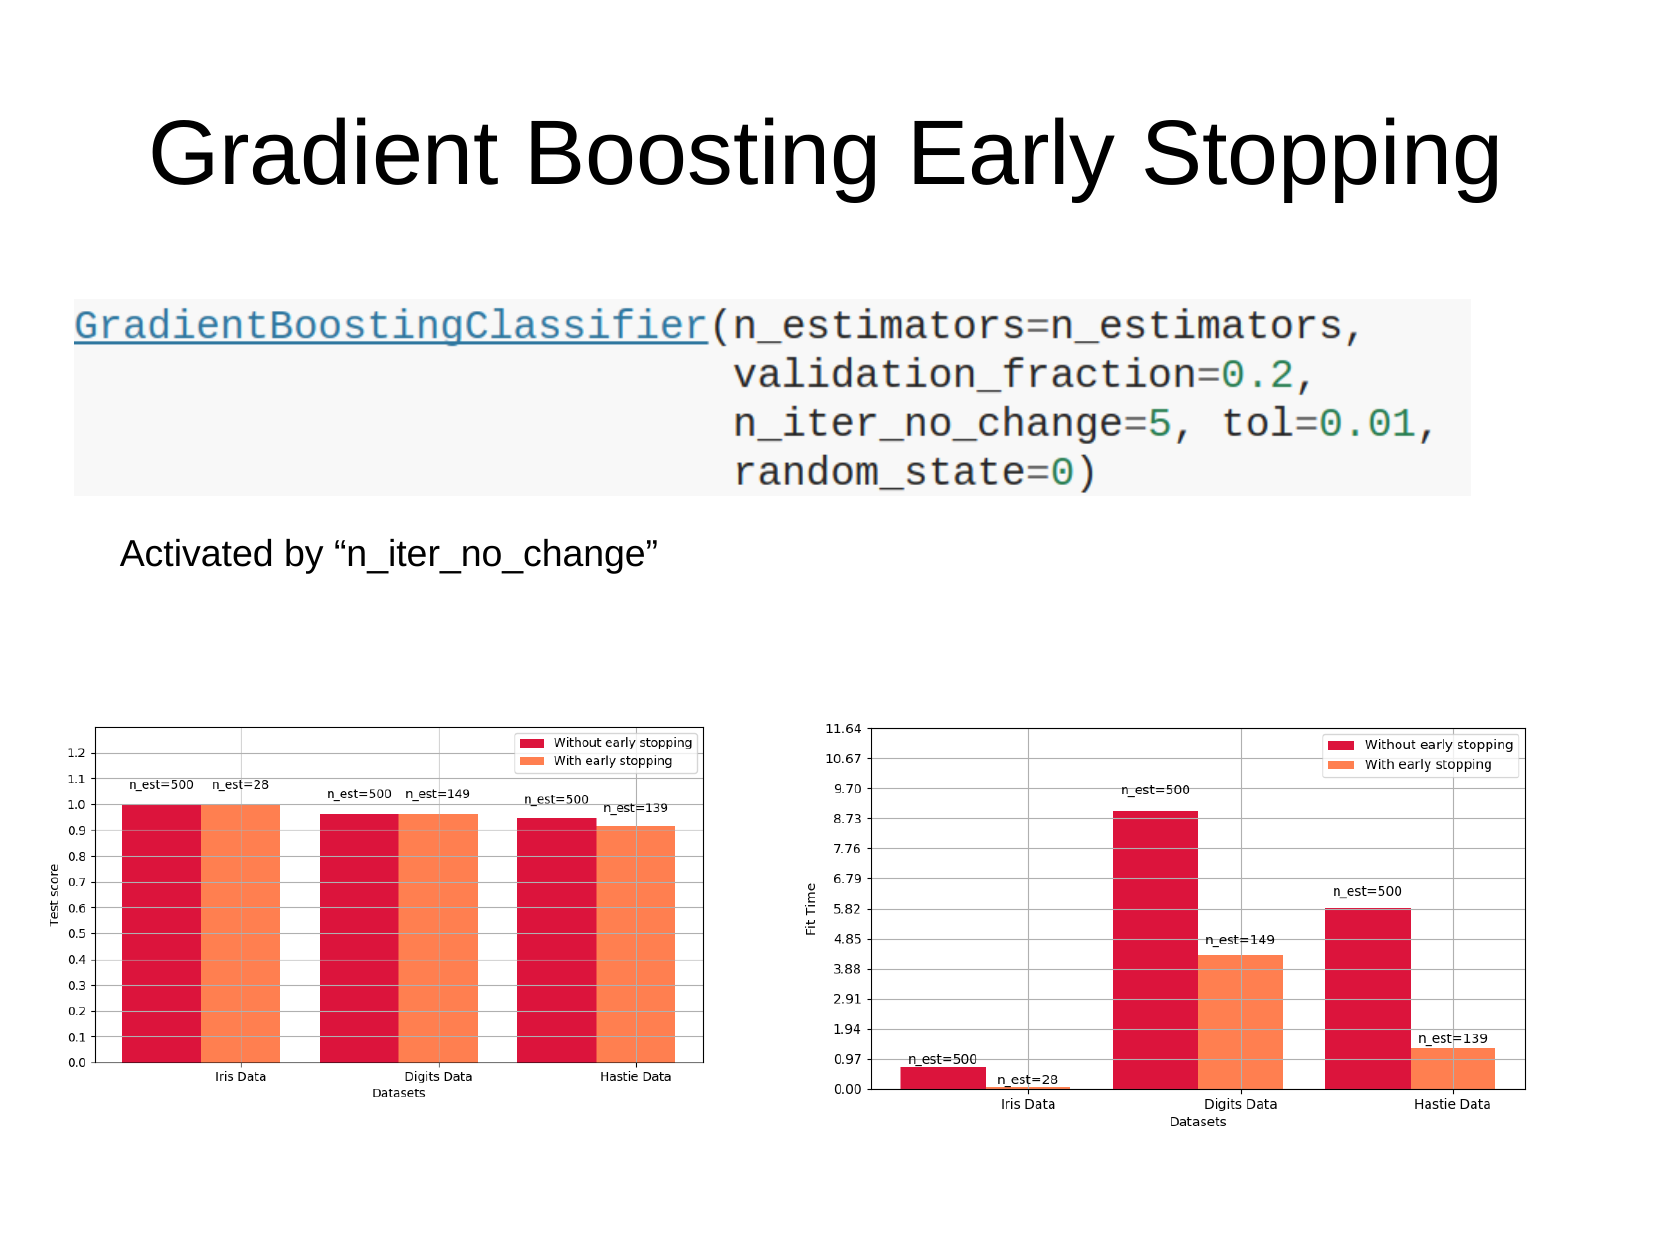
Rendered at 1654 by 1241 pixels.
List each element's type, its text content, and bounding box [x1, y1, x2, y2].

picture [74, 299, 1471, 496]
title Gradient Boosting Early Stopping [82, 49, 1571, 257]
text_box Activated by “n_iter_no_change” [105, 525, 691, 665]
picture [0, 671, 1609, 1141]
